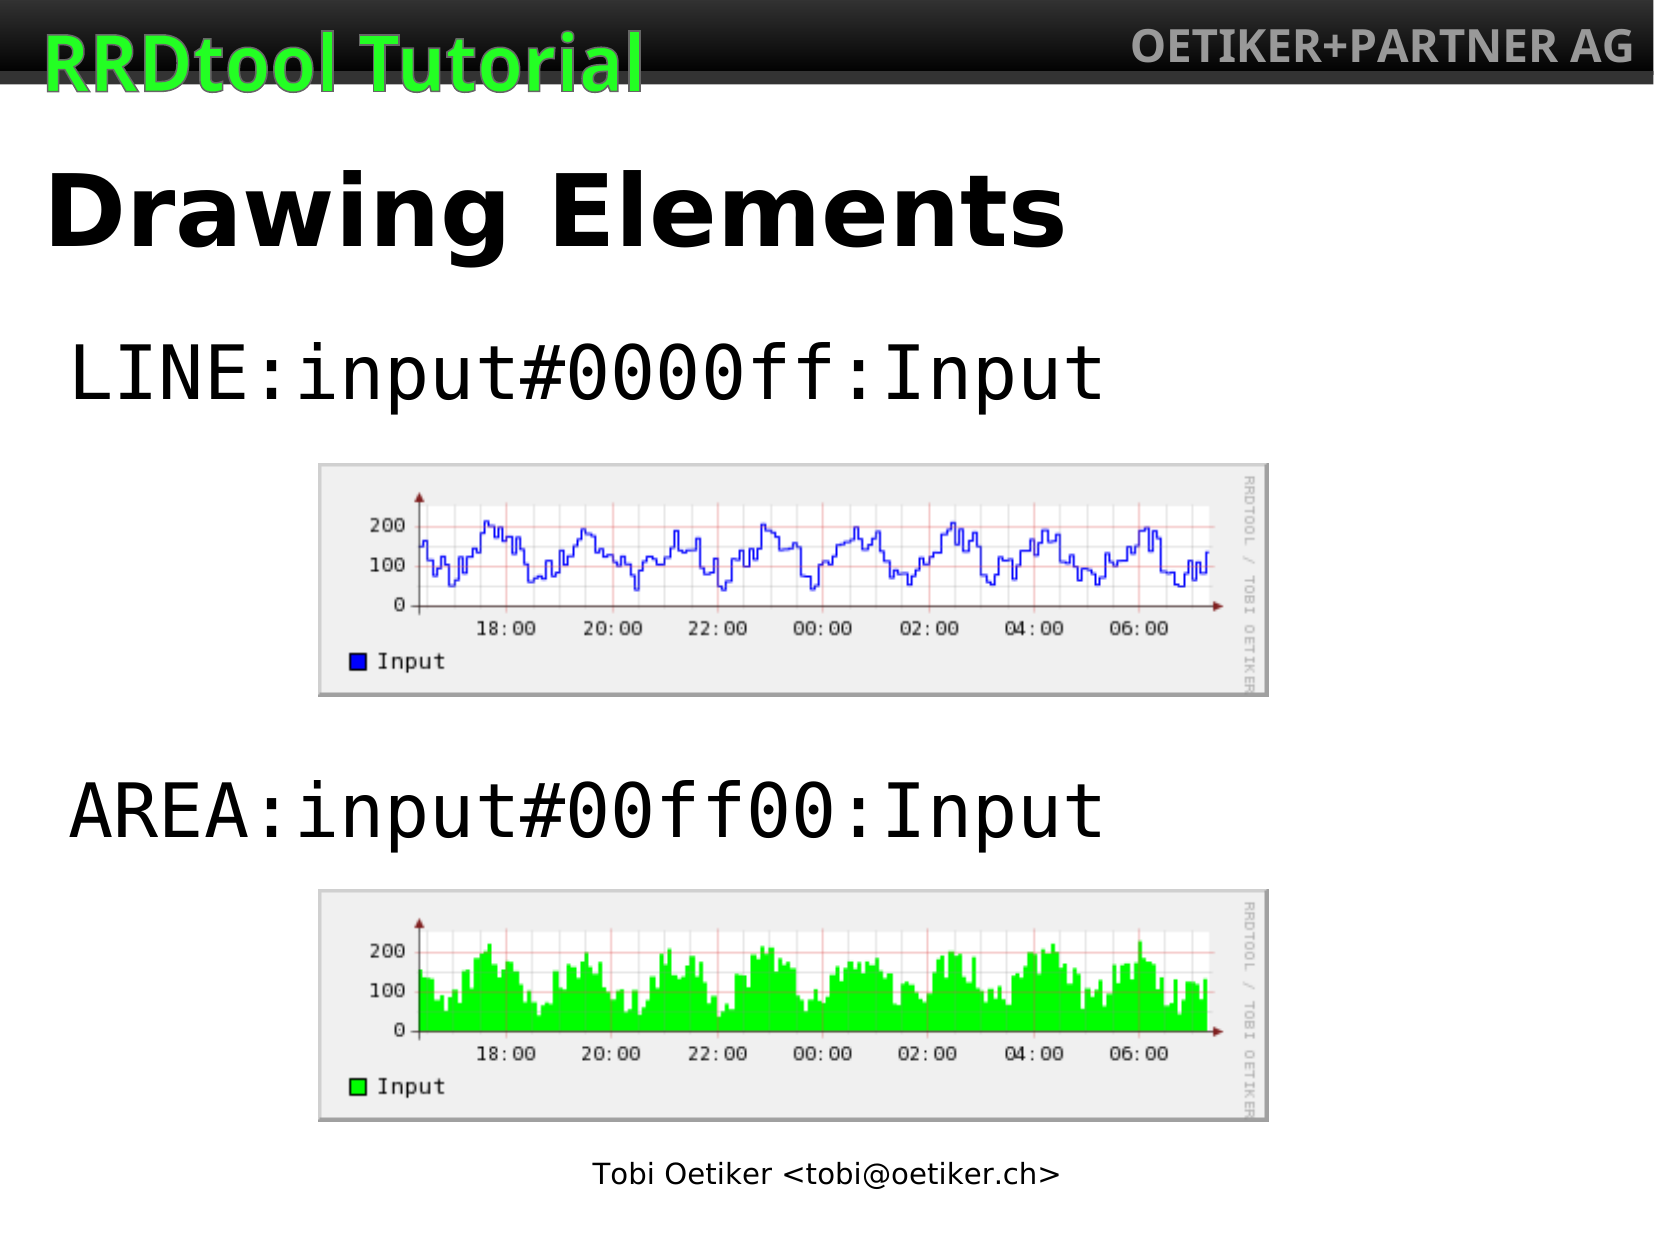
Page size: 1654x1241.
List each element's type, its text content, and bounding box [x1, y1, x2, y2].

picture [318, 889, 1269, 1123]
title Drawing Elements [43, 137, 1582, 287]
list LINE:input#0000ff:Input AREA:input#00ff00:Input [50, 329, 1571, 1099]
picture [318, 463, 1269, 697]
